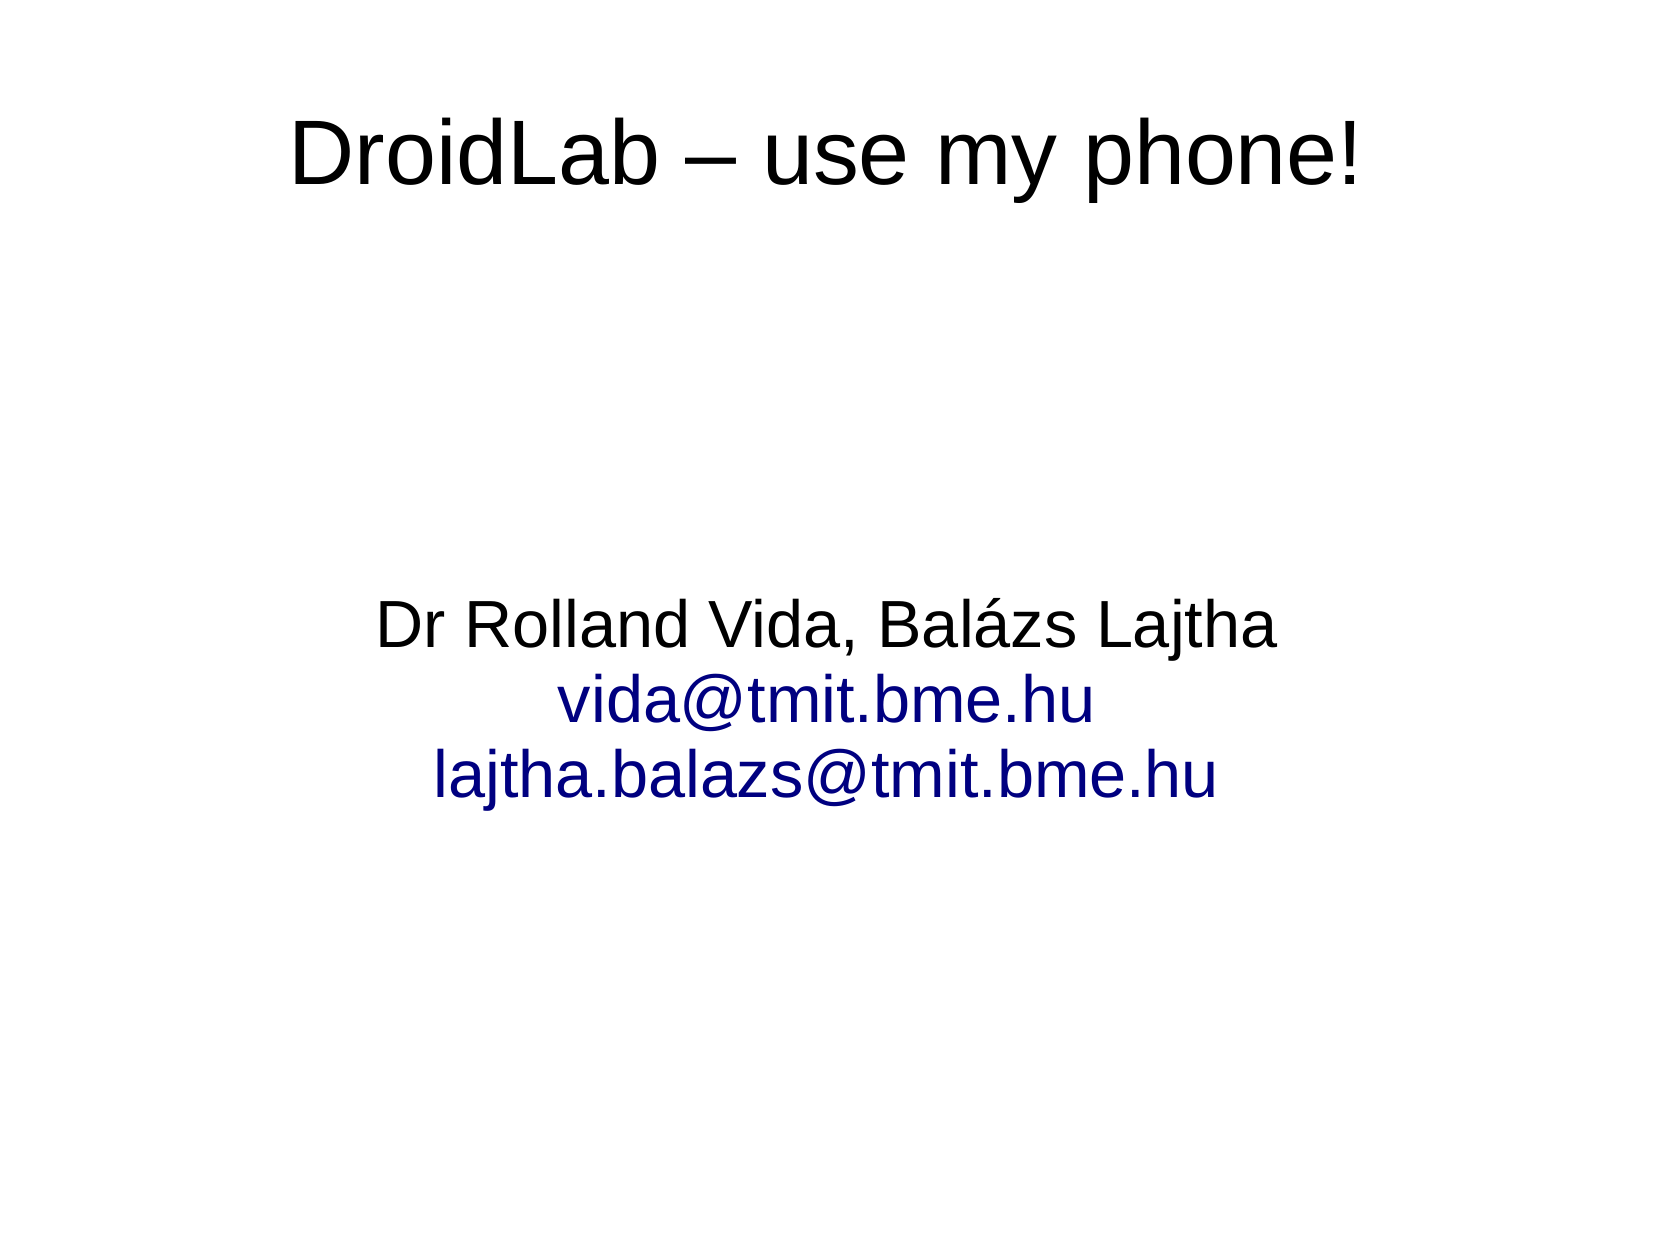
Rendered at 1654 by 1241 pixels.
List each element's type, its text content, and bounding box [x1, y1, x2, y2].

subtitle Dr Rolland Vida, Balázs Lajtha vida@tmit.bme.hu lajtha.balazs@tmit.bme.hu [82, 290, 1571, 1109]
title DroidLab – use my phone! [82, 49, 1571, 257]
